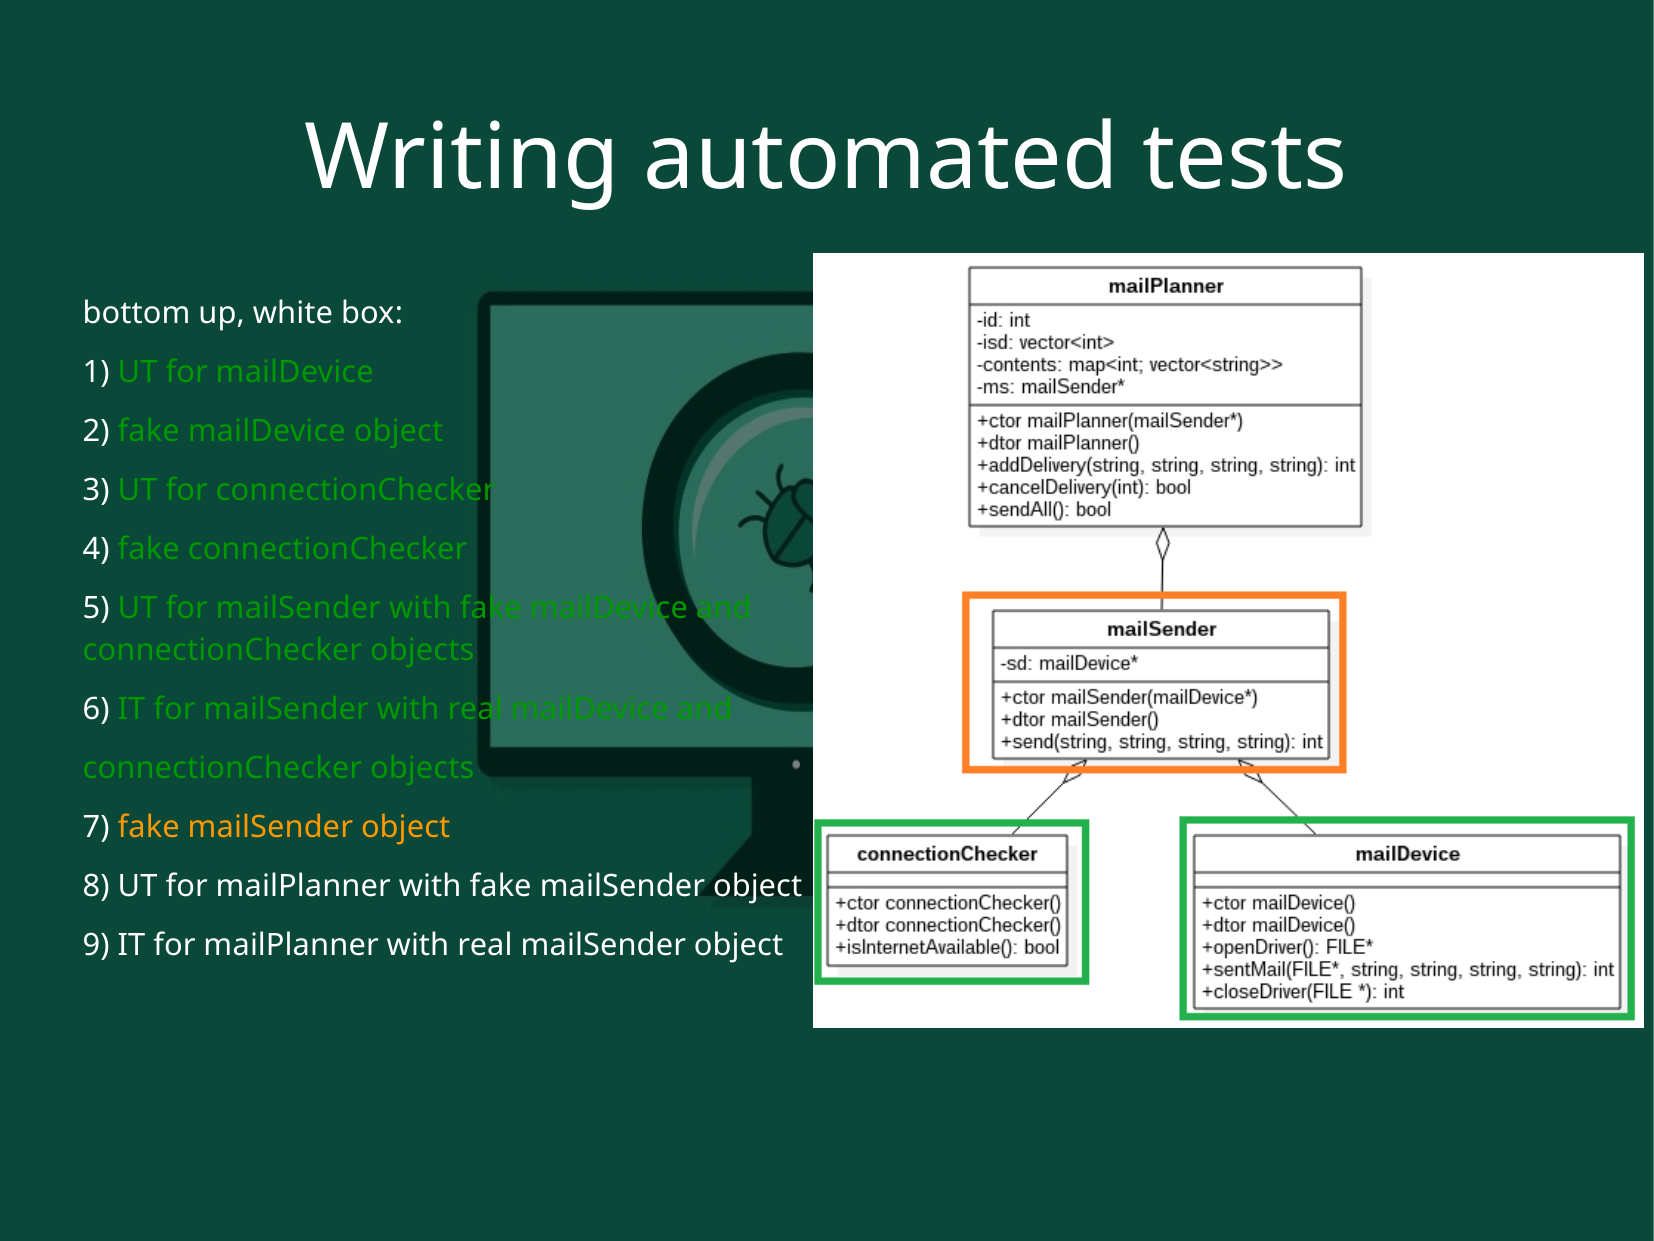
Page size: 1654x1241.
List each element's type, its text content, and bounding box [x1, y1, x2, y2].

picture [0, 0, 1654, 1241]
title Writing automated tests [82, 49, 1571, 257]
list bottom up, white box: 1) UT for mailDevice 2) fake mailDevice object 3) UT for connectionChecker 4) fake connectionChecker 5) UT for mailSender with fake mailDevice and connectionChecker objects 6) IT for mailSender with real mailDevice and connectionChecker objects 7) fake mailSender object 8) UT for mailPlanner with fake mailSender object 9) IT for mailPlanner with real mailSender object [82, 290, 809, 1010]
